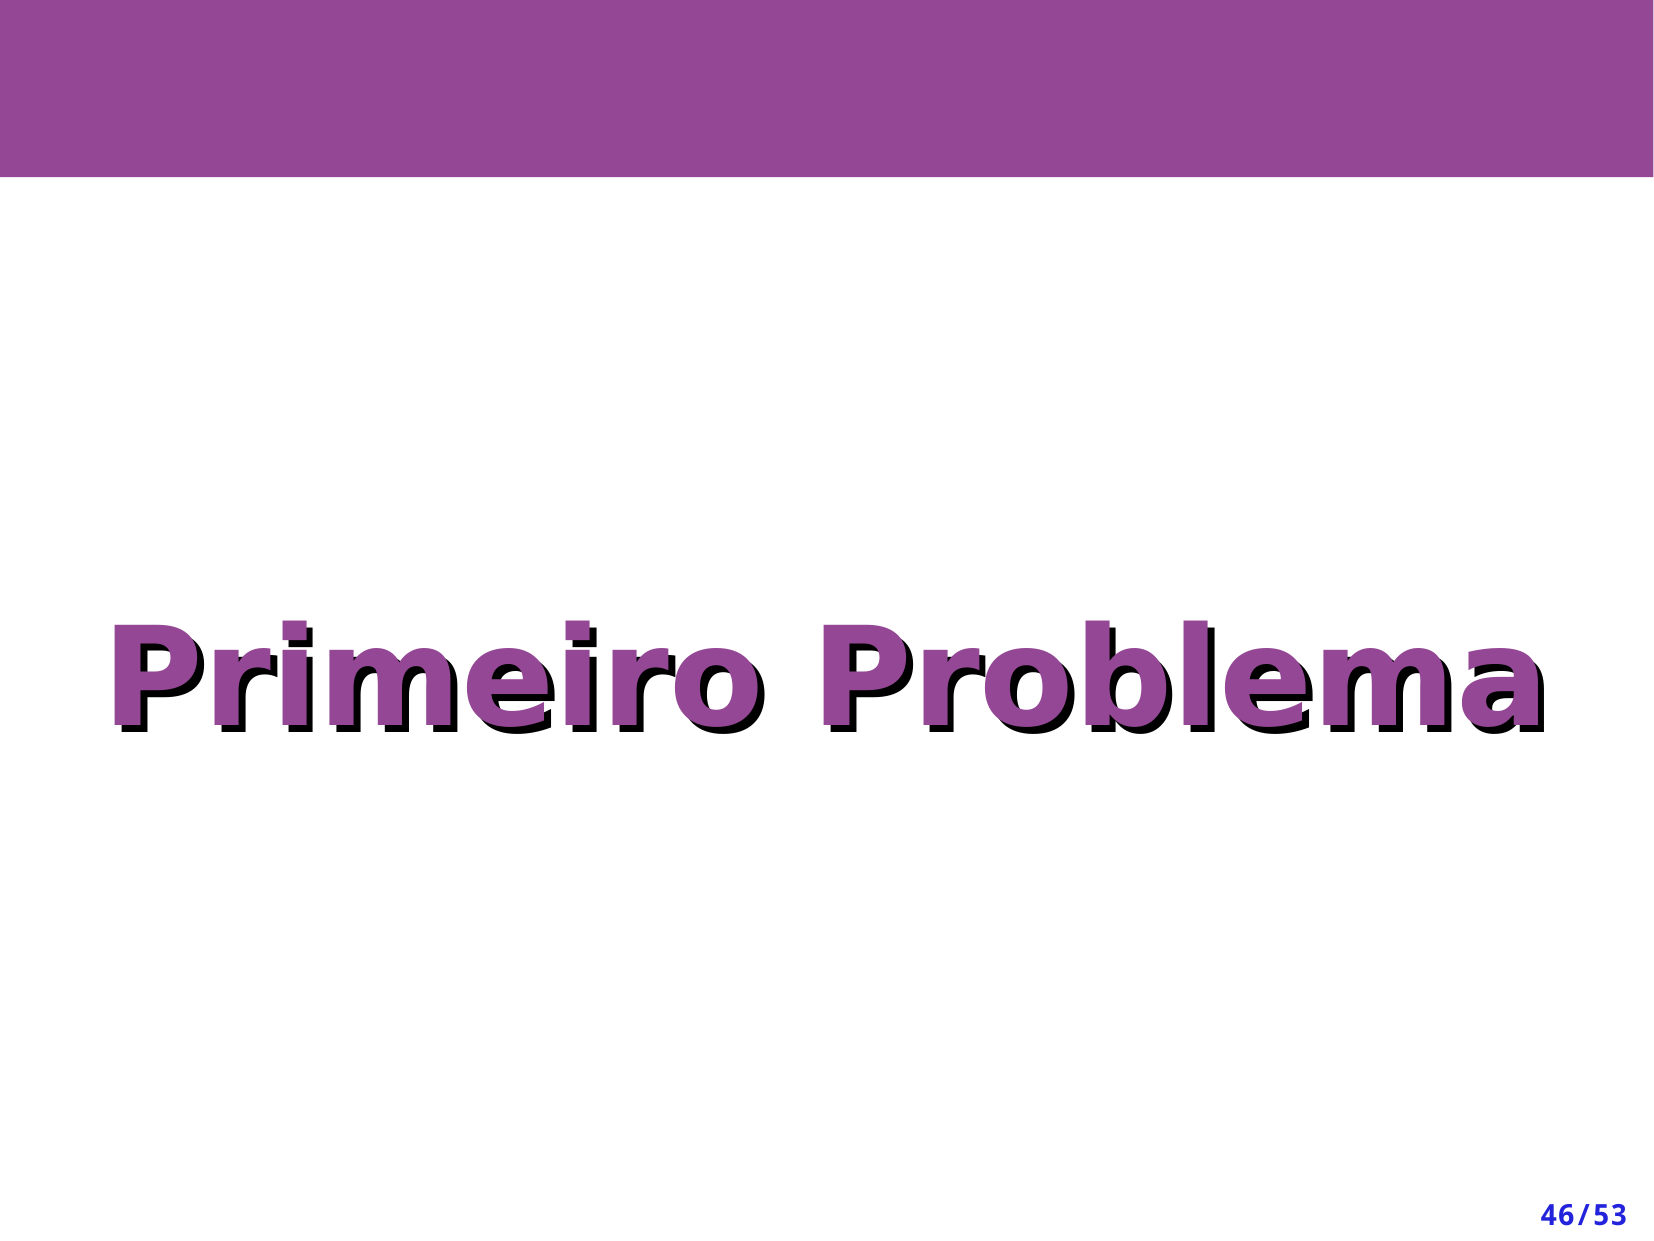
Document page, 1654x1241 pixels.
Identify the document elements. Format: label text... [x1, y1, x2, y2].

text_box Primeiro Problema [88, 590, 1566, 768]
